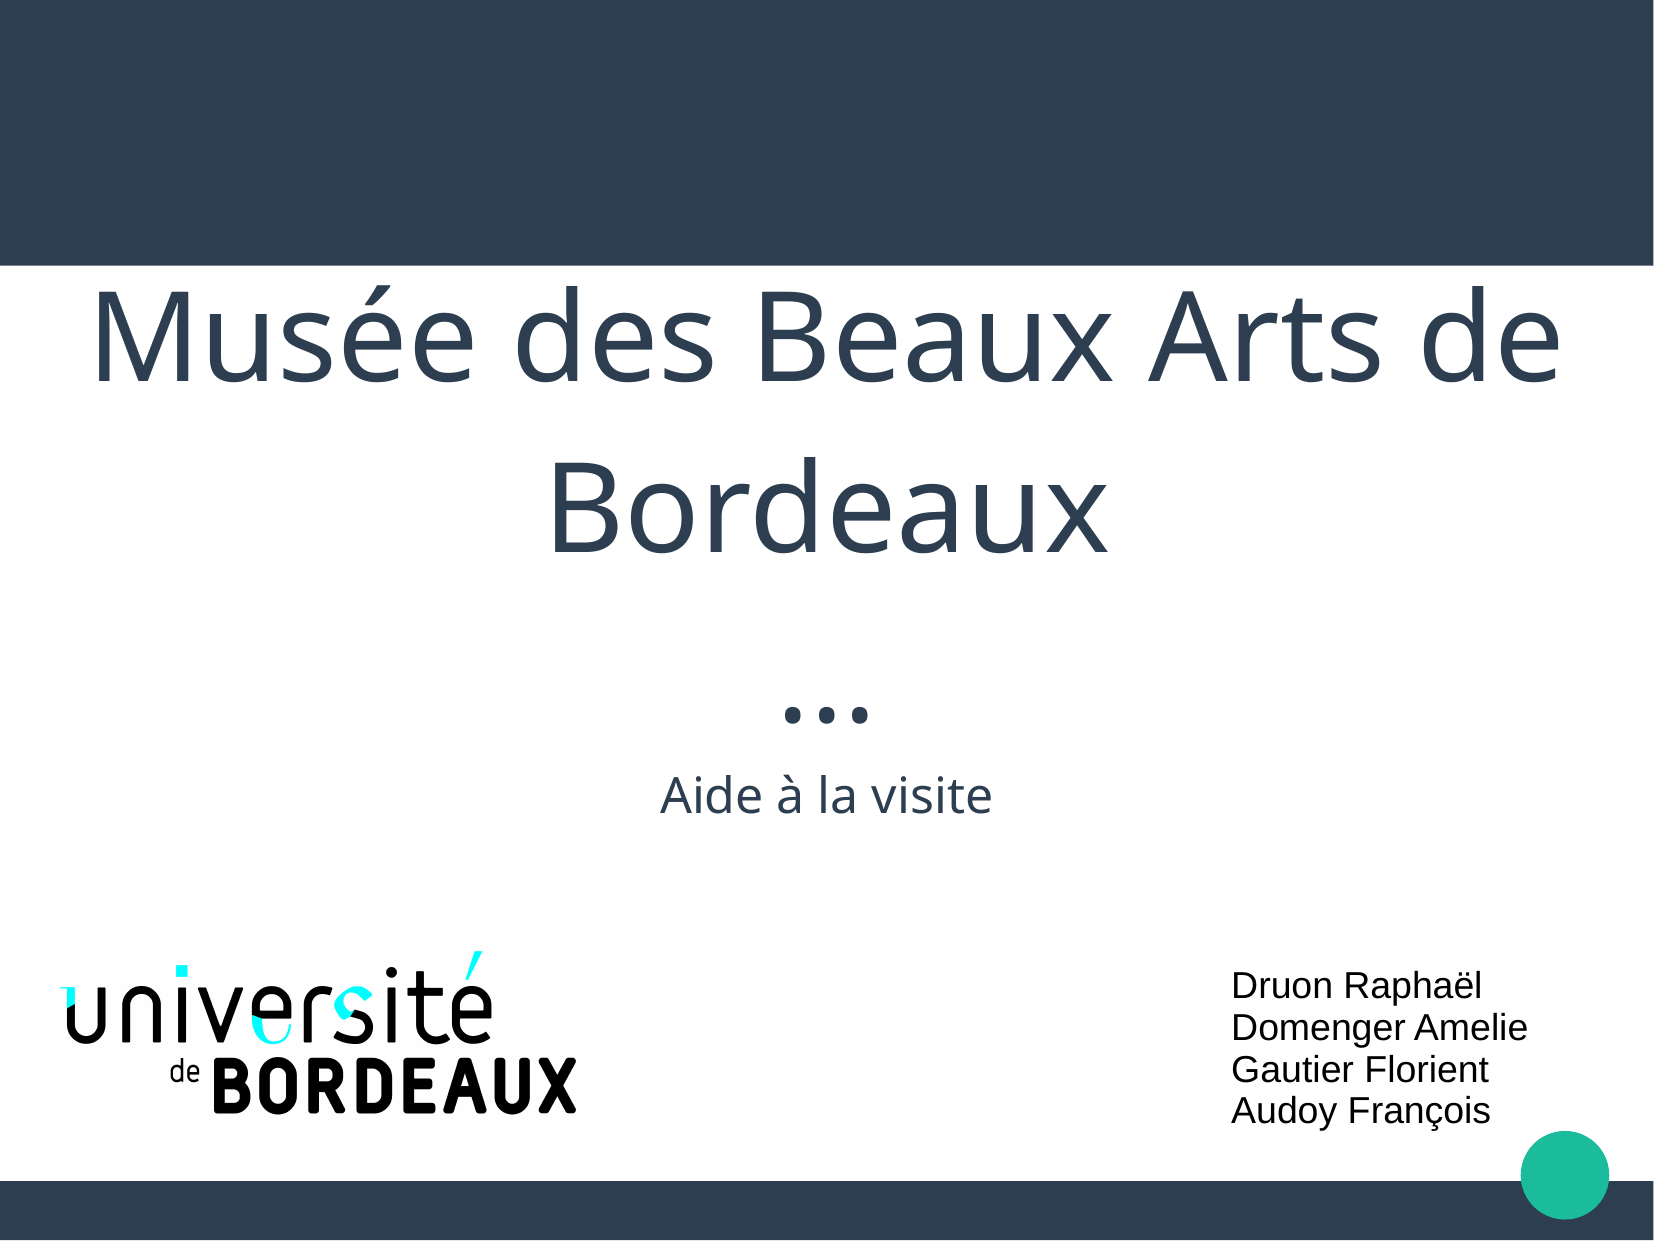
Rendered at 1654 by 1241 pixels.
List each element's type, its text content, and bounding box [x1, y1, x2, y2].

subtitle Musée des Beaux Arts de Bordeaux ... Aide à la visite [82, 178, 1571, 898]
text_box Druon Raphaël Domenger Amelie Gautier Florient Audoy François [1216, 956, 1619, 1140]
picture [11, 921, 632, 1170]
